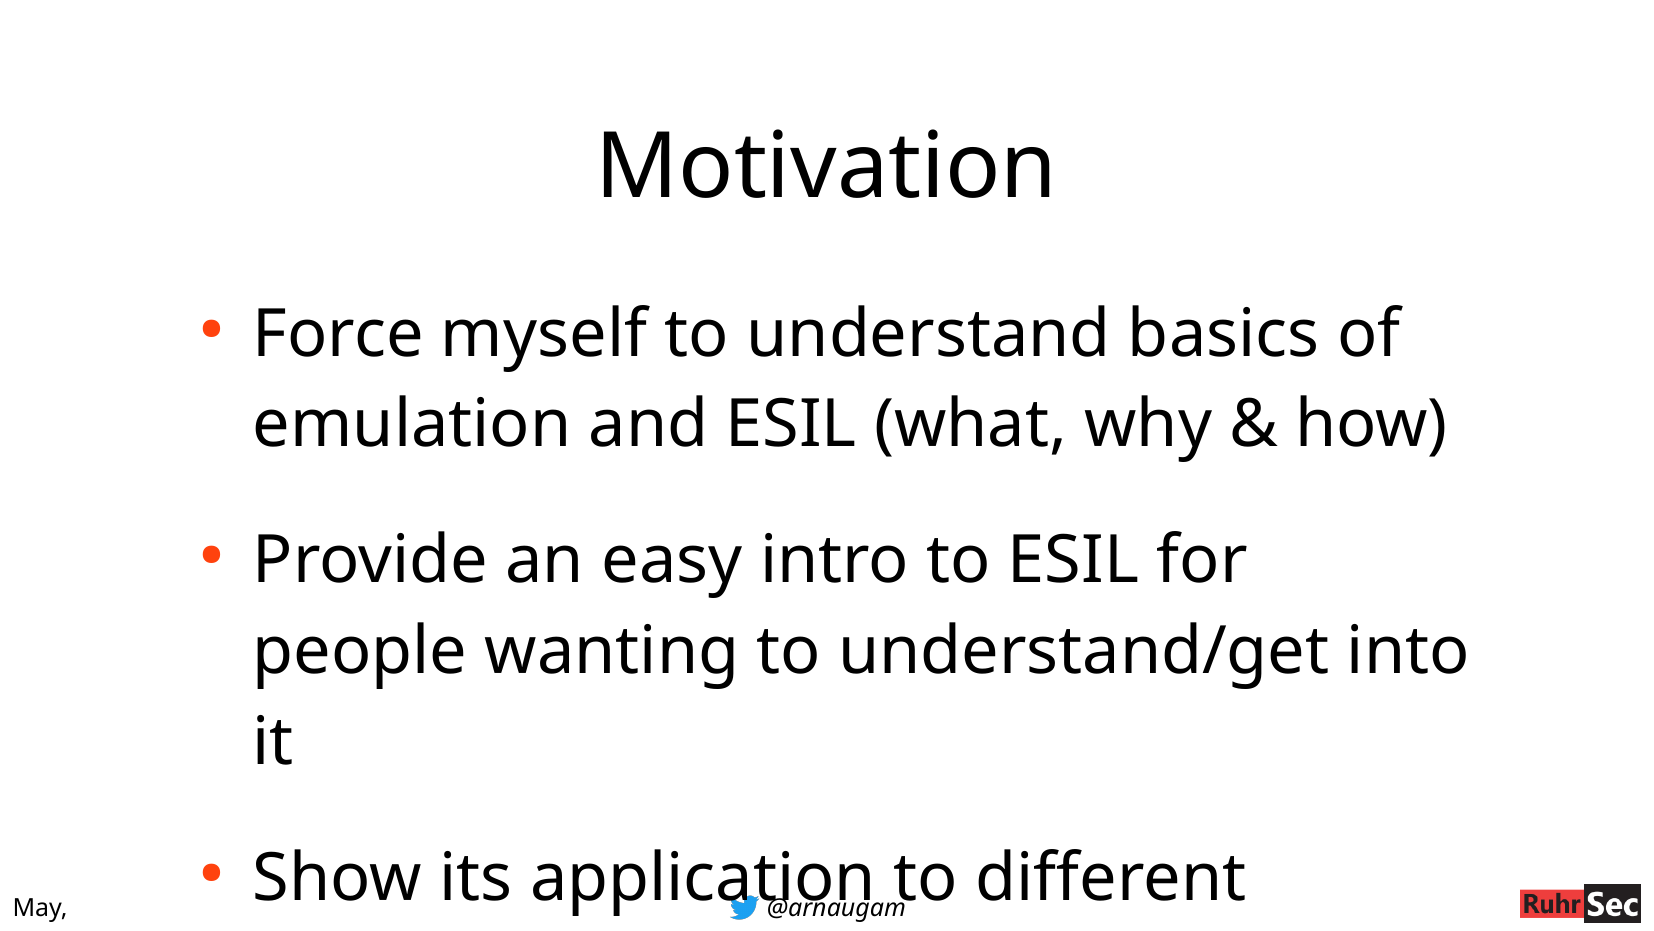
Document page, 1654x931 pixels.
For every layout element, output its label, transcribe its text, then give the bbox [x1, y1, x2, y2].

picture [721, 884, 768, 931]
picture [1520, 884, 1641, 923]
picture [724, 884, 741, 896]
title Motivation [82, 84, 1571, 240]
list Force myself to understand basics of emulation and ESIL (what, why & how) Provide an easy intro to ESIL for people wanting to understand/get into it Show its application to different scenarios [181, 284, 1472, 631]
